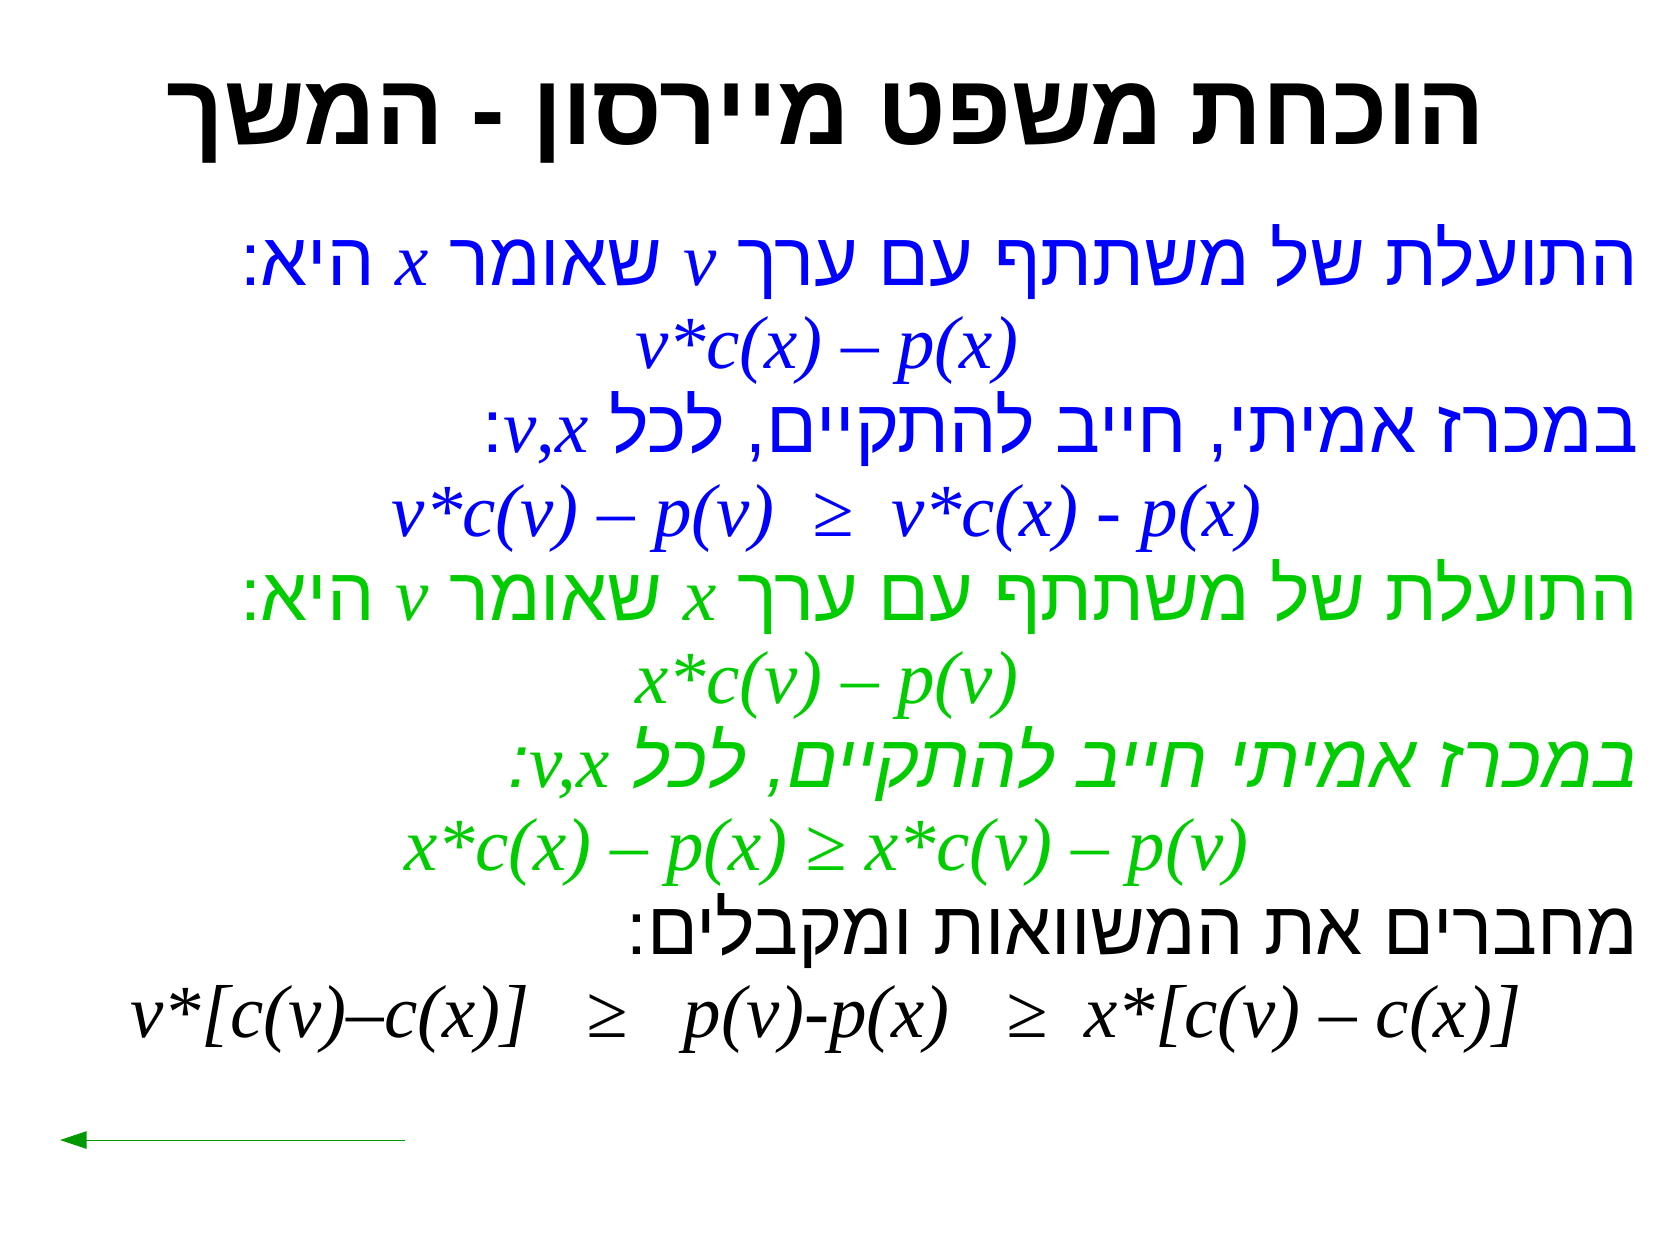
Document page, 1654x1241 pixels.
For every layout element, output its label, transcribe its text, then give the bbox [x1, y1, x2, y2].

text_box התועלת של משתתף עם ערך v שאומר x היא: v*c(x) – p(x) במכרז אמיתי, חייב להתקיים, לכל v,x: v*c(v) – p(v) ≥ v*c(x) - p(x) התועלת של משתתף עם ערך x שאומר v היא: x*c(v) – p(v) במכרז אמיתי חייב להתקיים, לכל v,x: x*c(x) – p(x) ≥ x*c(v) – p(v) מחברים את המשוואות ומקבלים: v*[c(v)–c(x)] ≥ p(v)-p(x) ≥ x*[c(v) – c(x)] [0, 210, 1654, 1241]
title הוכחת משפט מיירסון - המשך [0, 21, 1654, 200]
